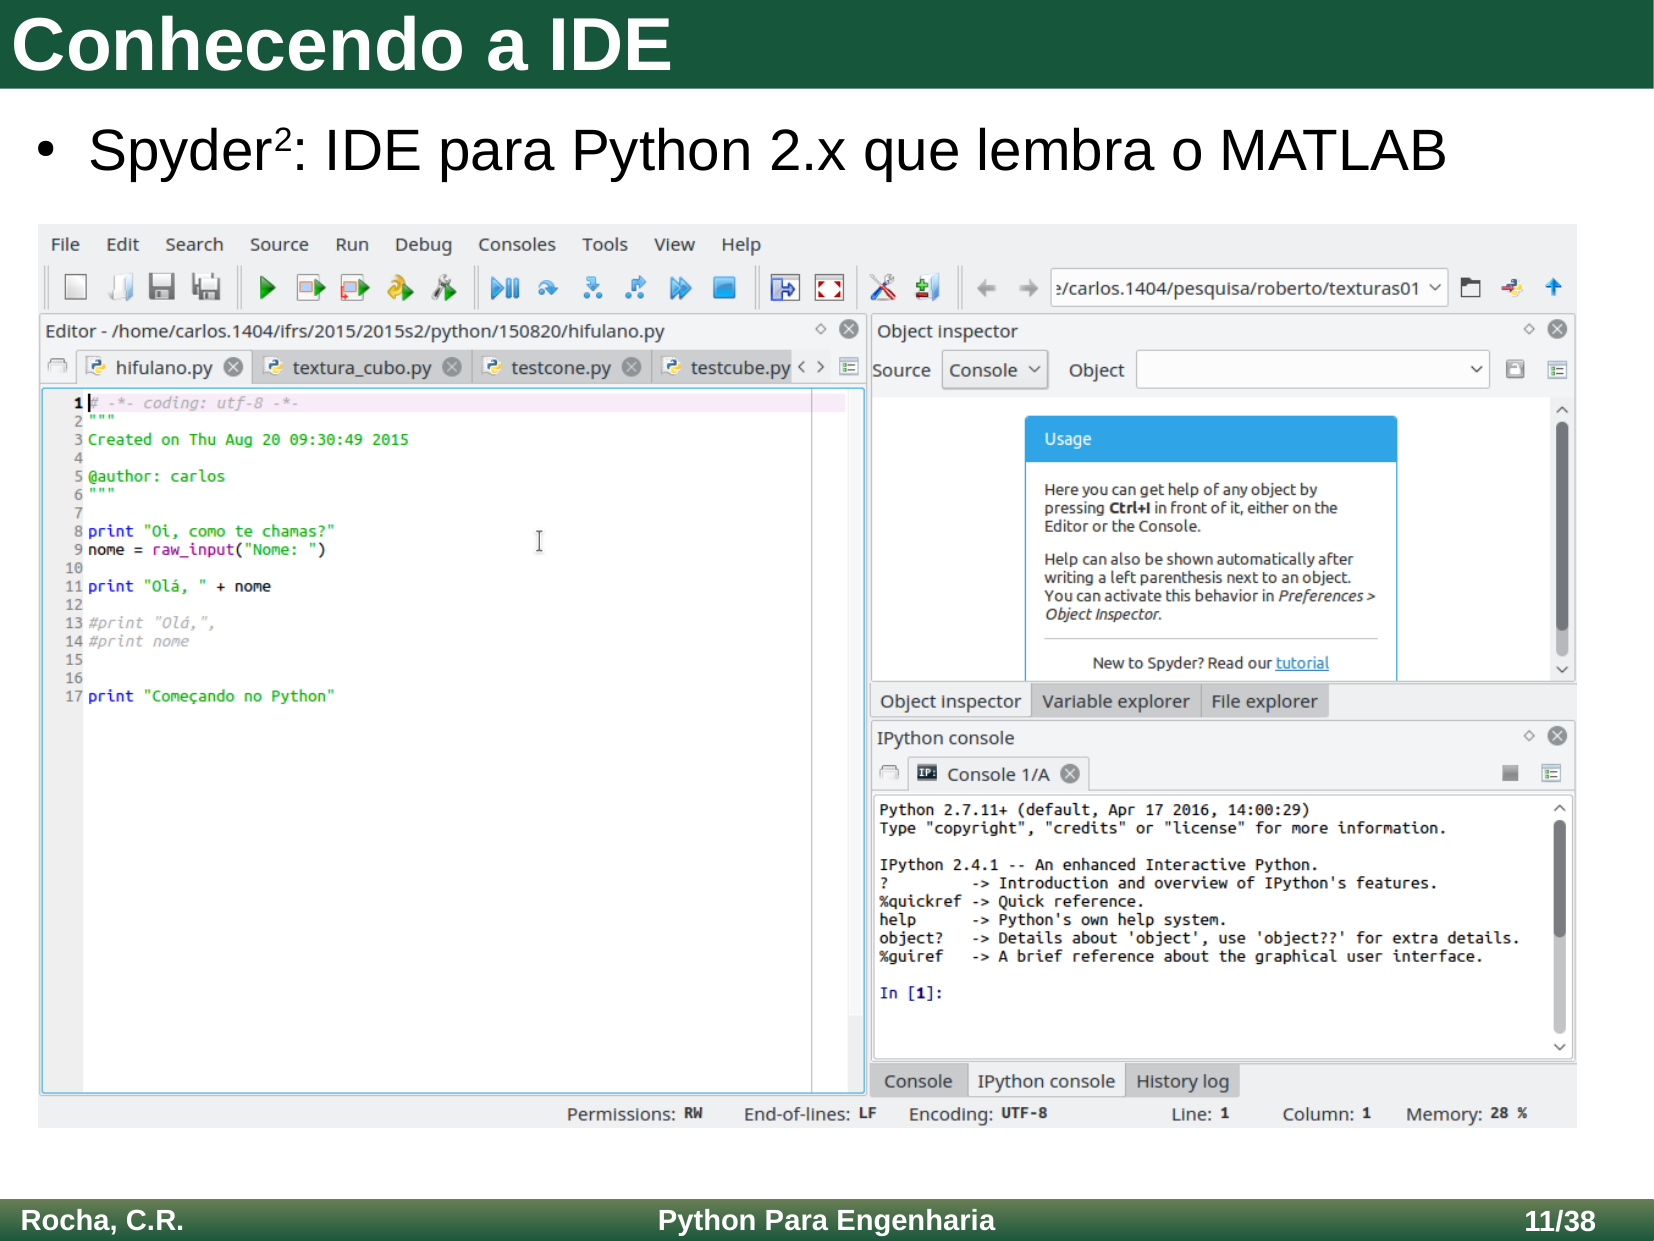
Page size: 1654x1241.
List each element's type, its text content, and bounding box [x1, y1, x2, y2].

title Conhecendo a IDE [11, 0, 1625, 89]
picture [38, 224, 1577, 1128]
list Spyder2: IDE para Python 2.x que lembra o MATLAB [17, 118, 1625, 1152]
